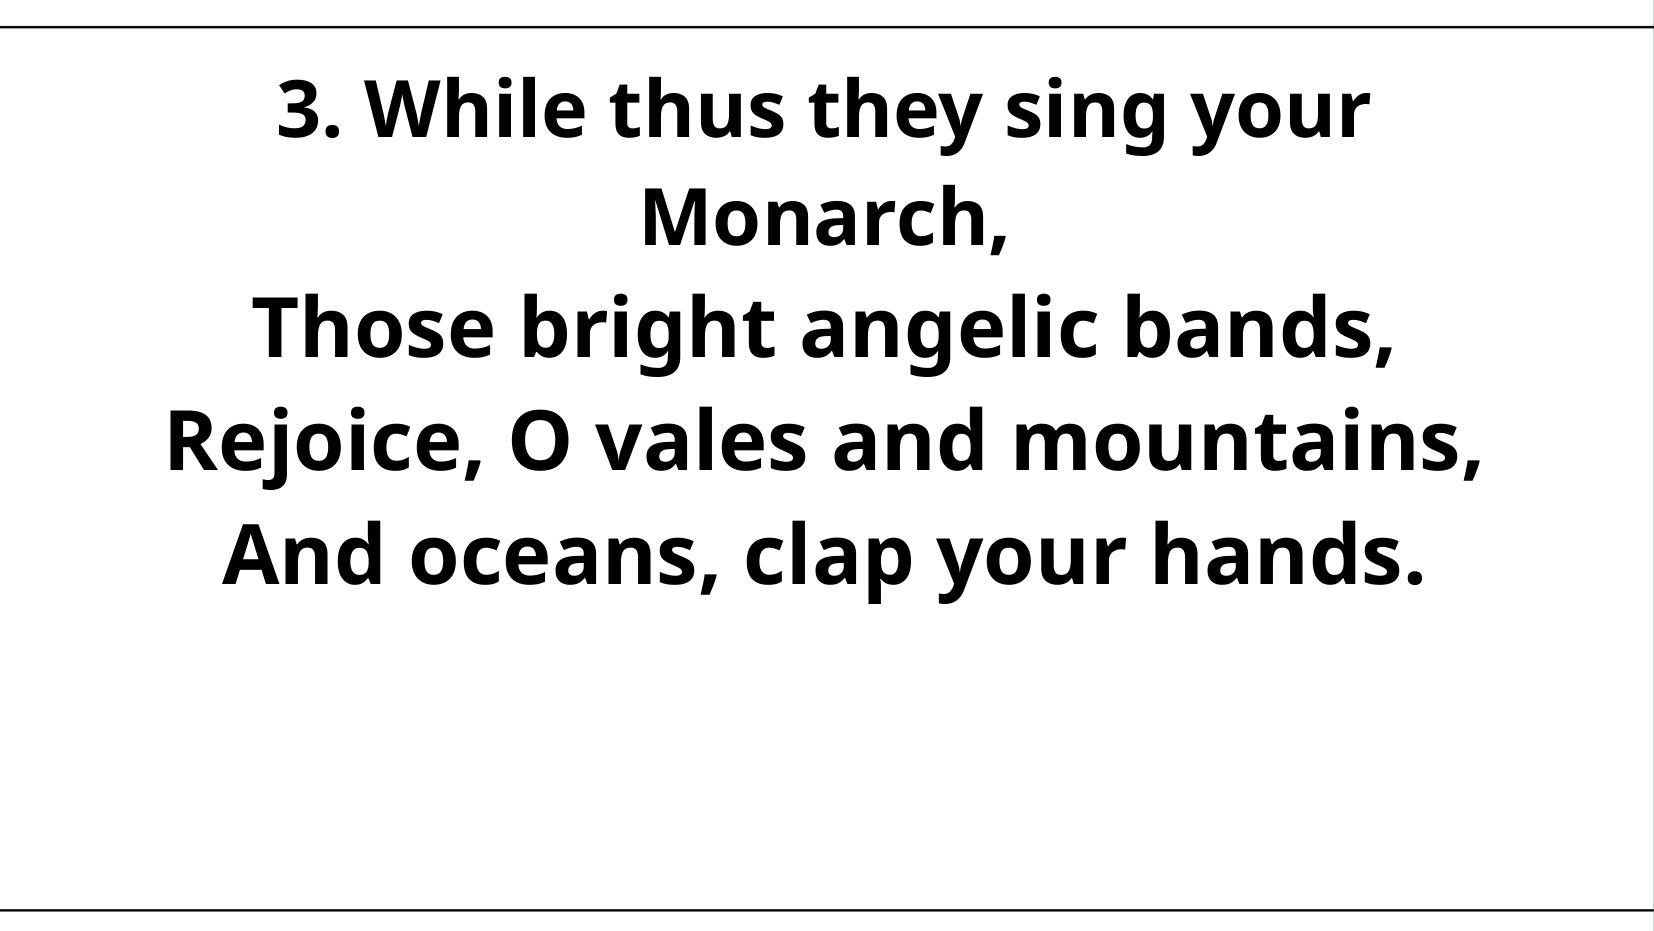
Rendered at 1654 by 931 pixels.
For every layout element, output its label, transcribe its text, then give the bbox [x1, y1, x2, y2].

picture [0, 0, 1654, 931]
text_box 3. While thus they sing your Monarch, Those bright angelic bands, Rejoice, O vales and mountains, And oceans, clap your hands. [90, 45, 1561, 541]
